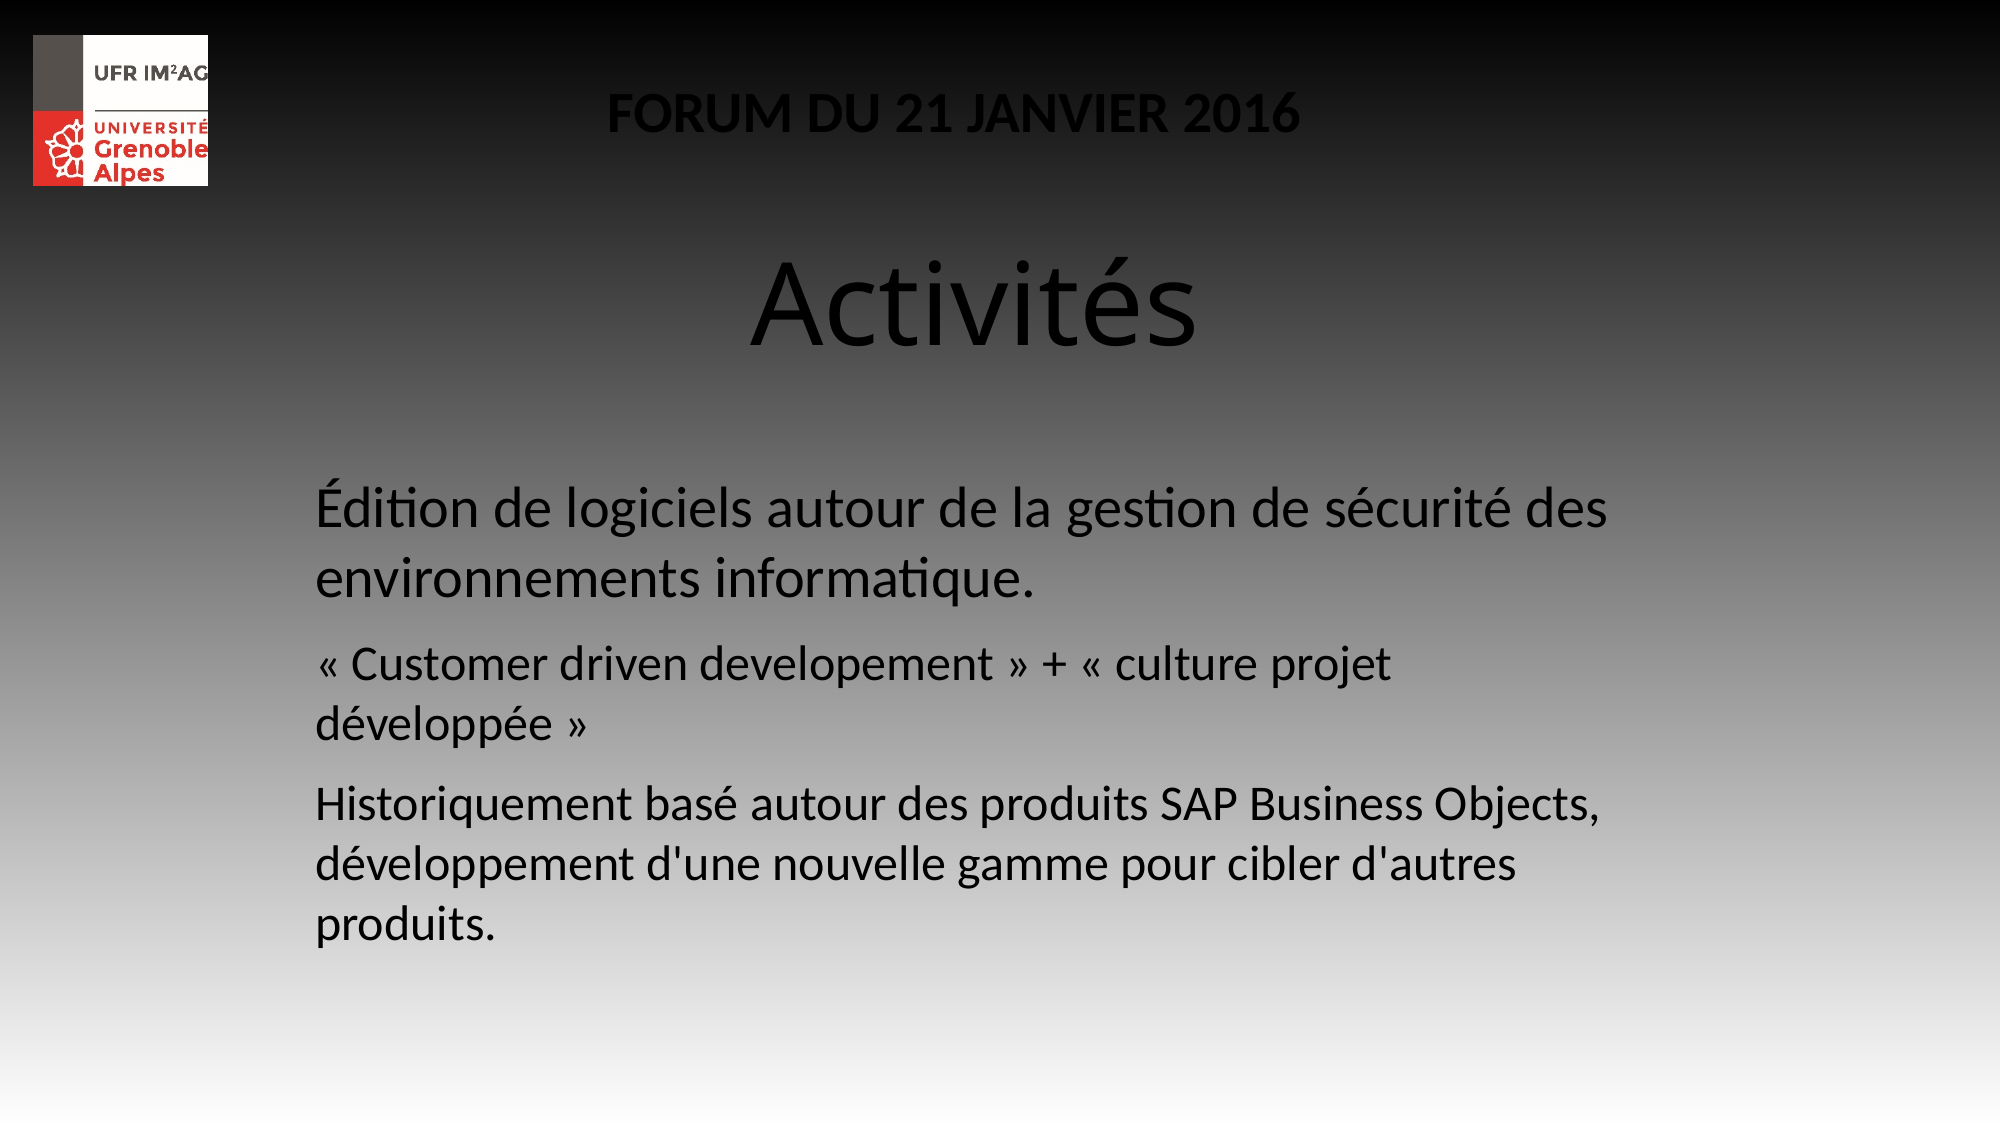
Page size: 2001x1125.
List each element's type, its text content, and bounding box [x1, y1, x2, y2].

picture [33, 35, 208, 186]
text_box Édition de logiciels autour de la gestion de sécurité des environnements informatique. « Customer driven developement » + « culture projet développée » Historiquement basé autour des produits SAP Business Objects, développement d'une nouvelle gamme pour cibler d'autres produits. [299, 461, 1650, 1045]
text_box Activités [299, 237, 1650, 378]
text_box FORUM DU 21 JANVIER 2016 [592, 67, 1350, 153]
